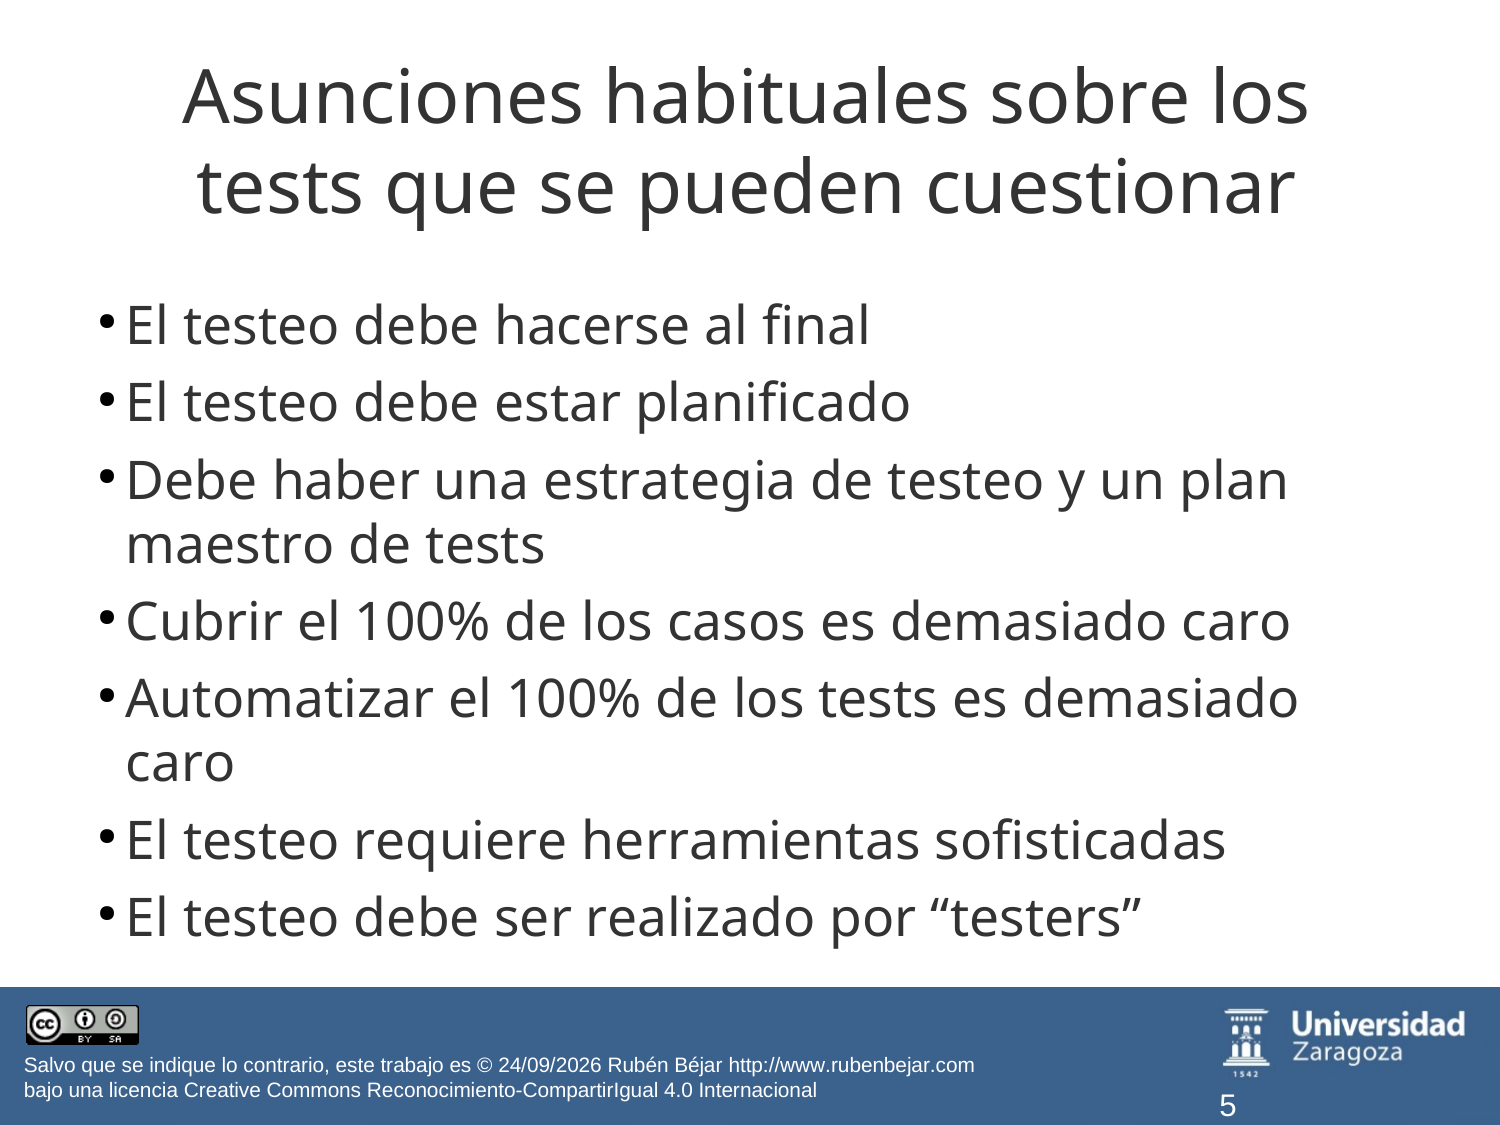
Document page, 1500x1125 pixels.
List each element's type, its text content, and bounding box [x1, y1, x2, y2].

picture [0, 987, 1500, 1125]
list El testeo debe hacerse al final El testeo debe estar planificado Debe haber una estrategia de testeo y un plan maestro de tests Cubrir el 100% de los casos es demasiado caro Automatizar el 100% de los tests es demasiado caro El testeo requiere herramientas sofisticadas El testeo debe ser realizado por “testers” [82, 283, 1418, 957]
title Asunciones habituales sobre los tests que se pueden cuestionar [74, 20, 1420, 257]
